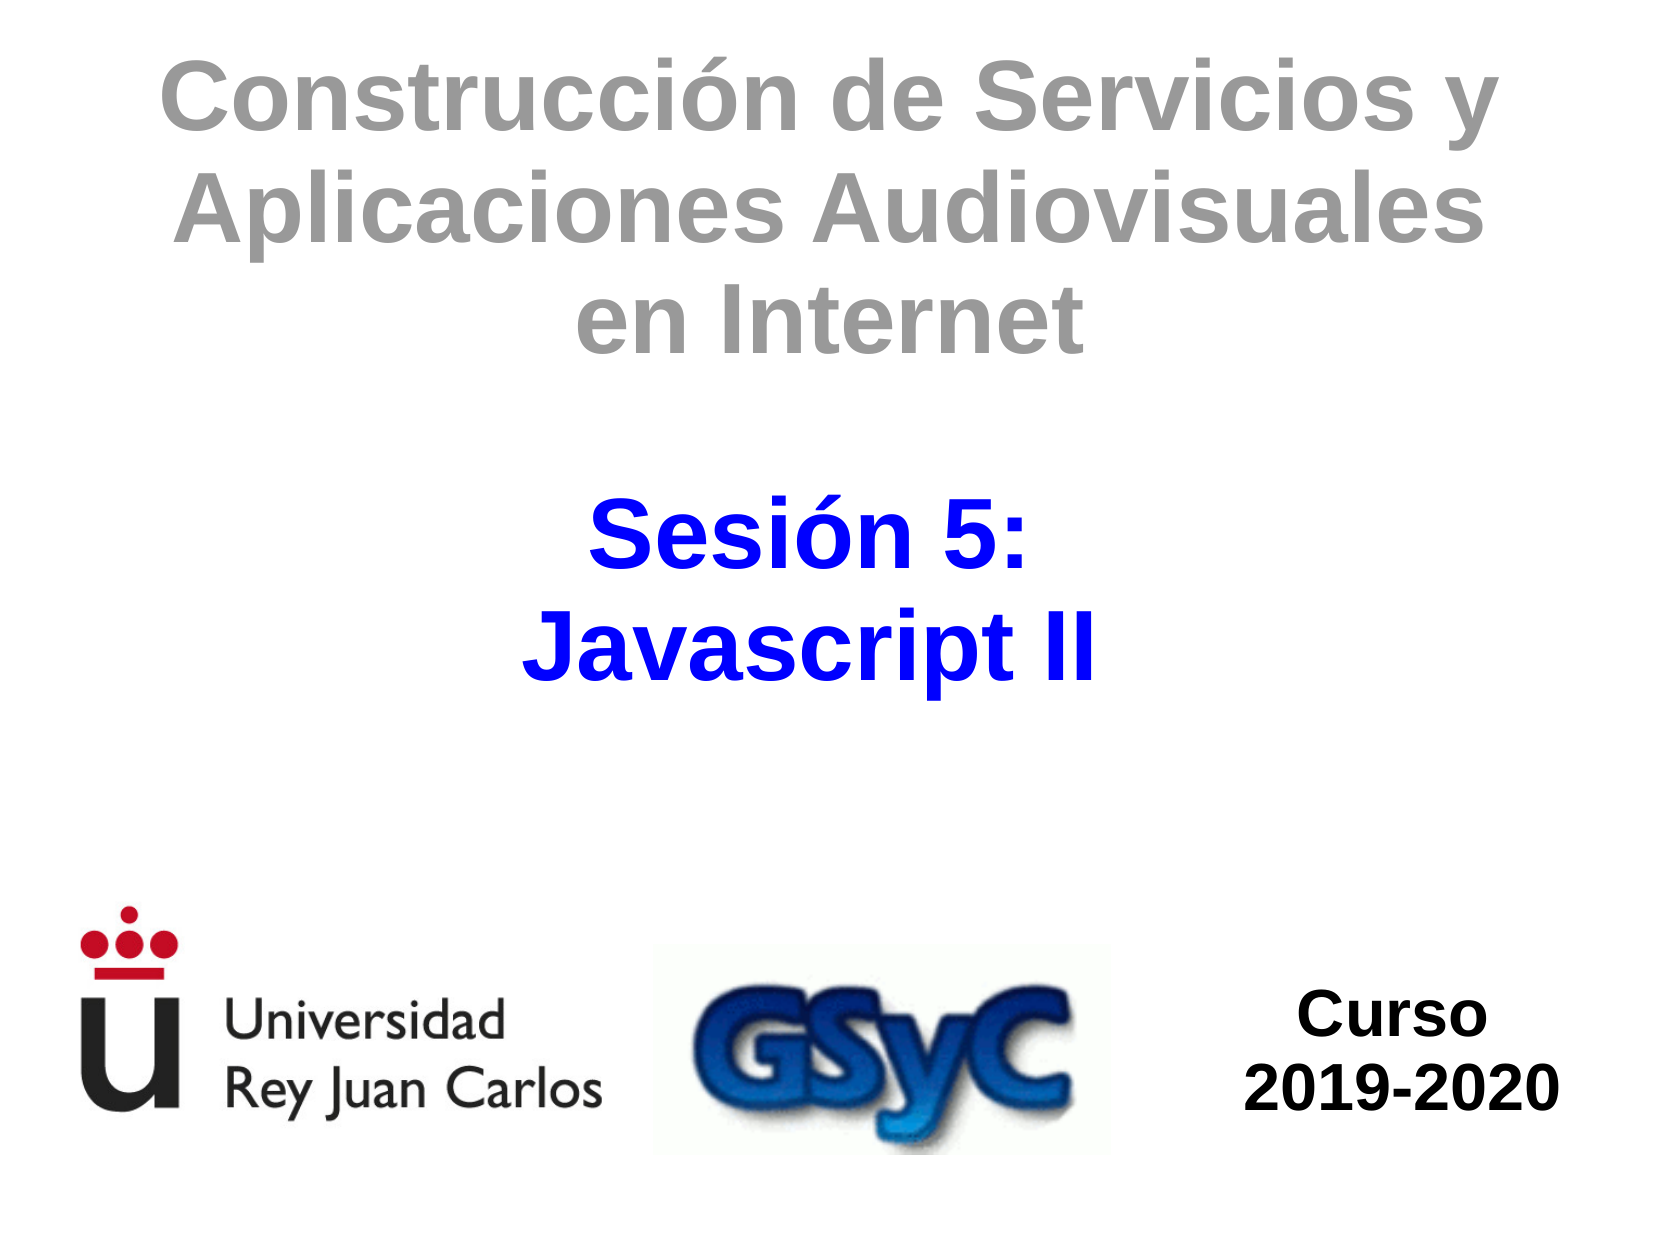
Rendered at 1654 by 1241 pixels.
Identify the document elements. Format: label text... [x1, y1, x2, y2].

title Construcción de Servicios y Aplicaciones Audiovisuales en Internet [144, 39, 1516, 376]
title Curso 2019-2020 [1200, 975, 1606, 1126]
picture [46, 884, 631, 1141]
title Sesión 5: Javascript II [135, 422, 1486, 758]
picture [653, 944, 1111, 1156]
